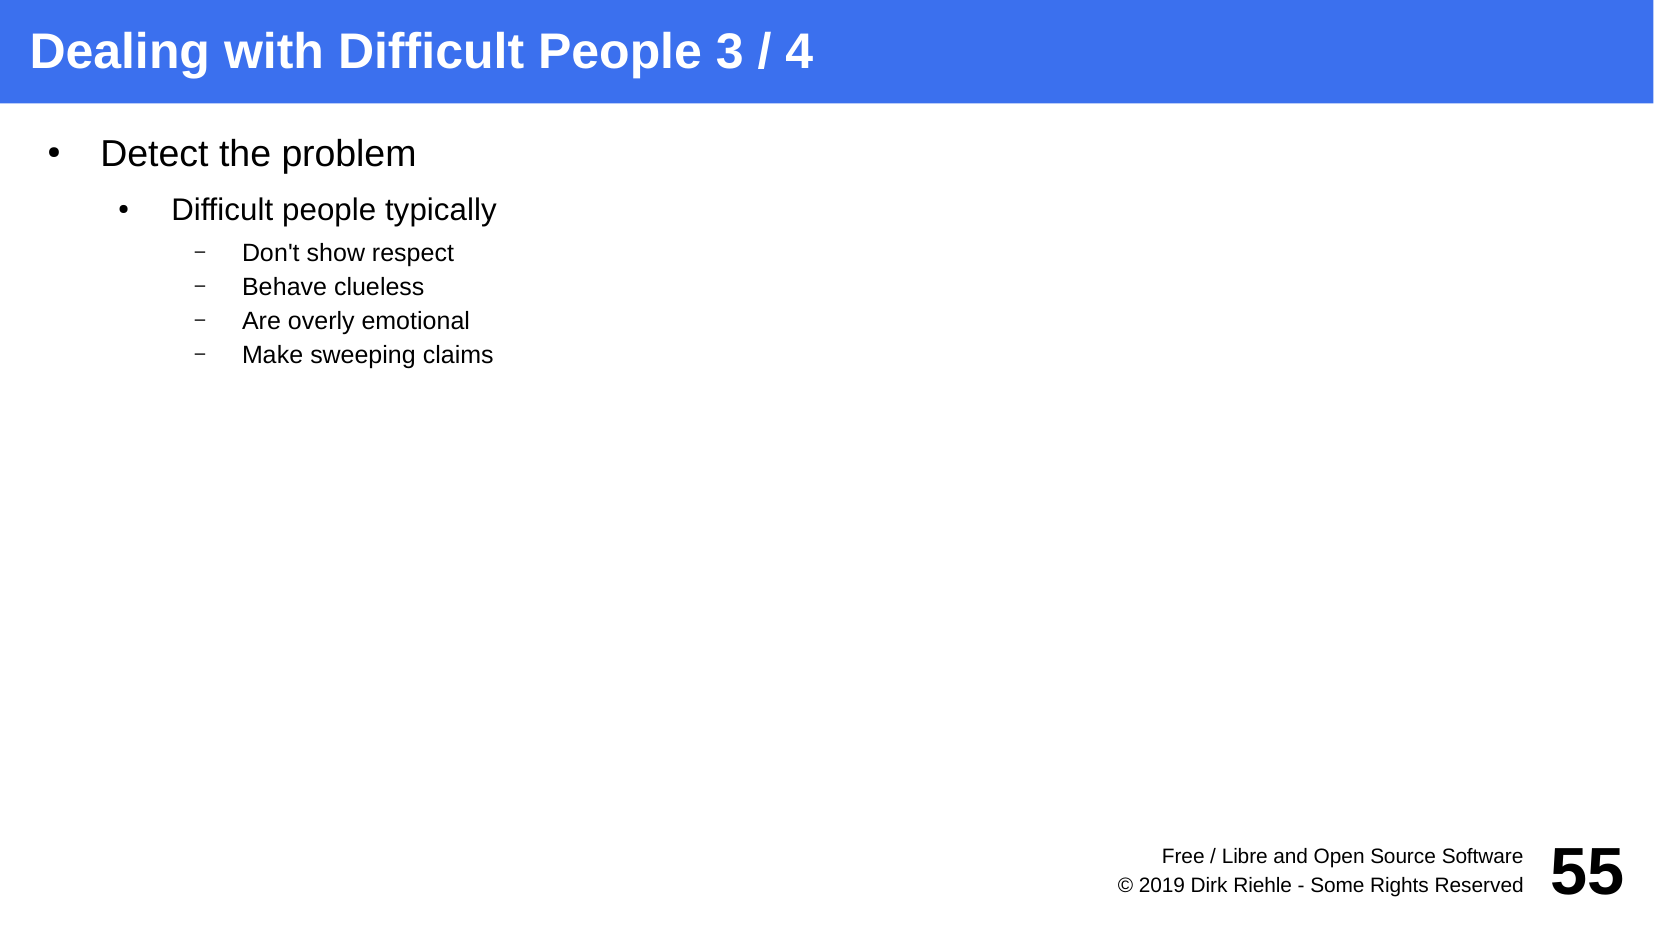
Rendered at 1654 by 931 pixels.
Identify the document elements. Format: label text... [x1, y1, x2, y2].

title Dealing with Difficult People 3 / 4 [0, 0, 1654, 104]
list Detect the problem Difficult people typically Don't show respect Behave clueless Are overly emotional Make sweeping claims [29, 132, 1625, 813]
